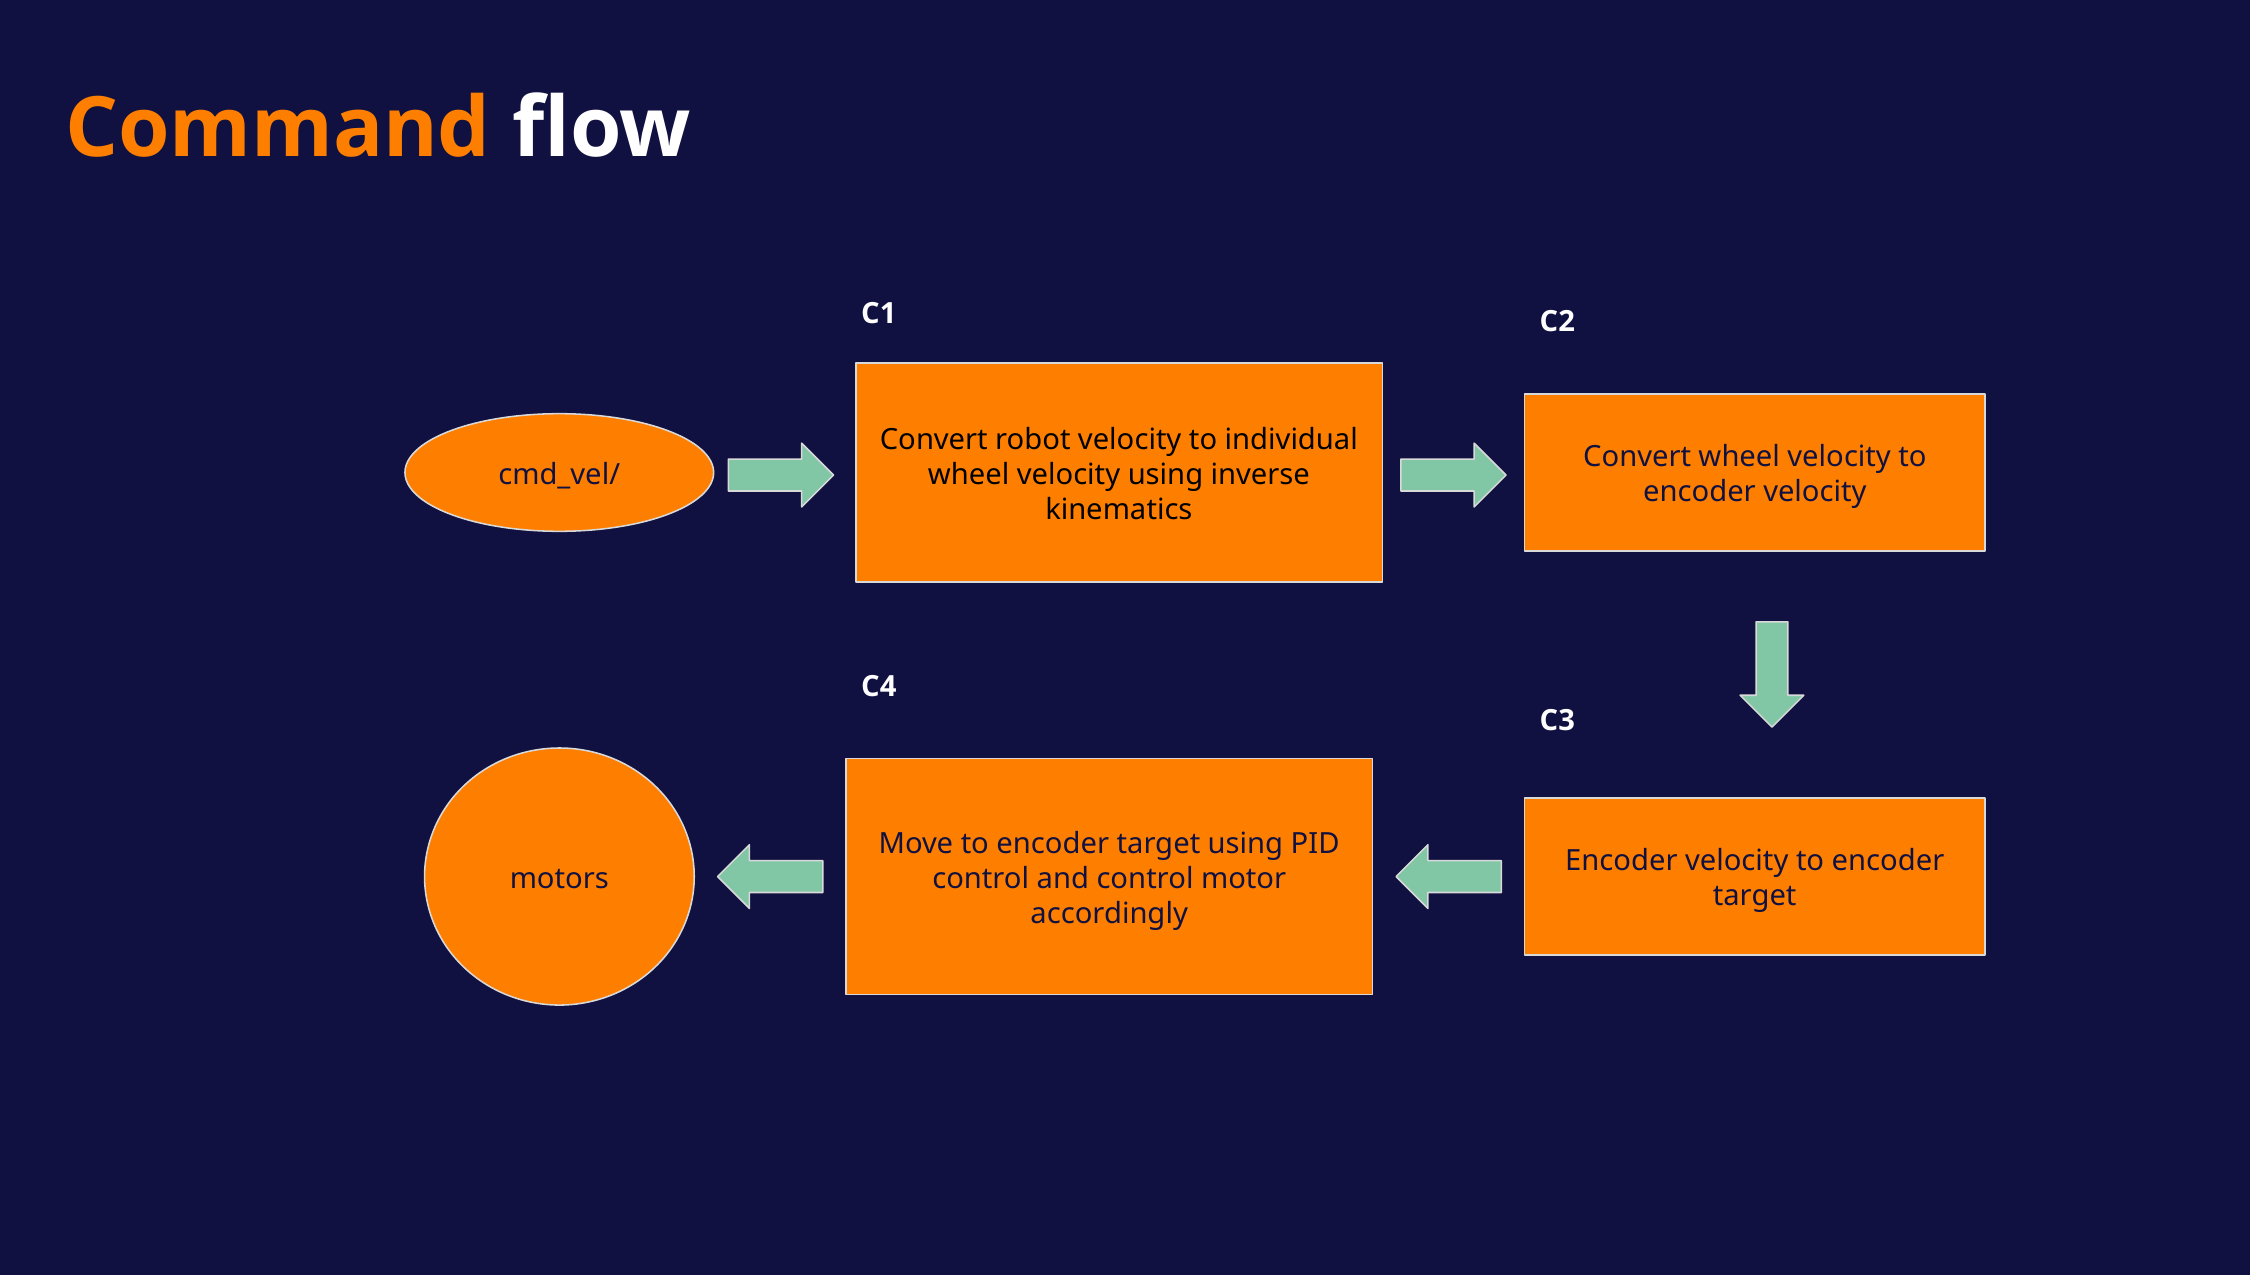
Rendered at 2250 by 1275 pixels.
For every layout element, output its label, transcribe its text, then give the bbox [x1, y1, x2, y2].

text_box C2 [1524, 287, 1660, 353]
text_box C4 [846, 651, 981, 717]
text_box C1 [846, 279, 981, 345]
text_box Move to encoder target using PID control and control motor accordingly [846, 758, 1373, 995]
text_box [1396, 844, 1502, 909]
text_box Convert robot velocity to individual wheel velocity using inverse kinematics [855, 362, 1383, 583]
text_box motors [424, 747, 695, 1006]
text_box cmd_vel/ [404, 413, 714, 532]
text_box [1400, 443, 1507, 507]
text_box Command flow [50, 59, 924, 169]
text_box [728, 443, 834, 507]
text_box Convert wheel velocity to encoder velocity [1524, 394, 1986, 551]
text_box [1740, 621, 1804, 728]
text_box C3 [1524, 686, 1660, 752]
text_box [717, 844, 823, 909]
text_box Encoder velocity to encoder target [1524, 798, 1986, 955]
